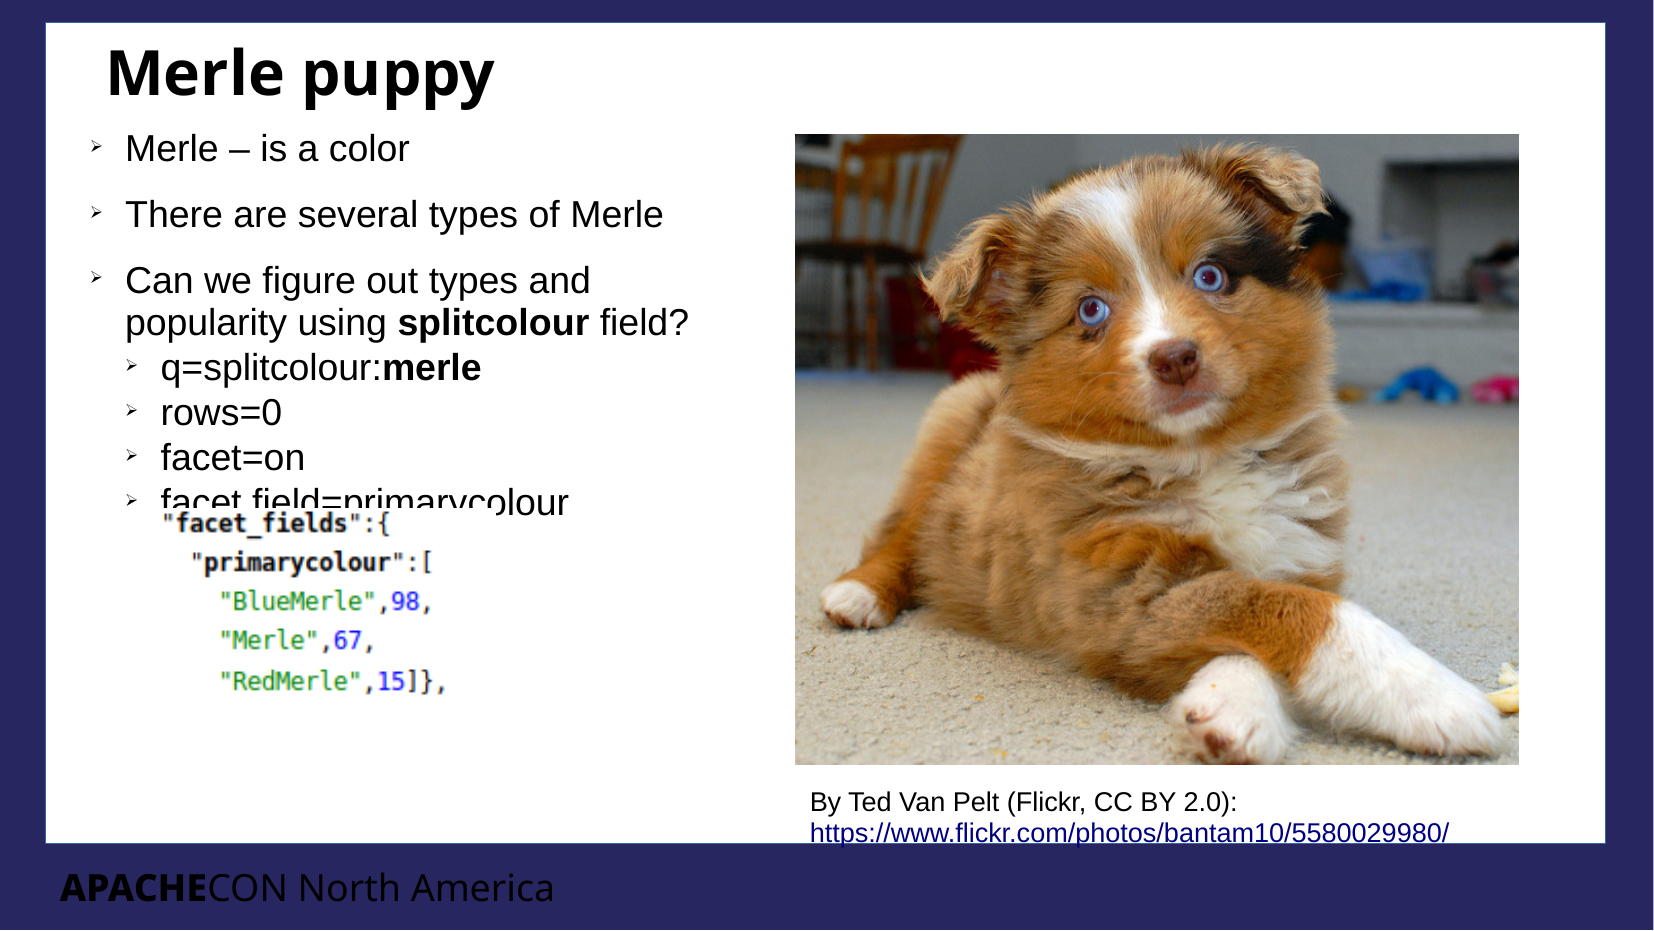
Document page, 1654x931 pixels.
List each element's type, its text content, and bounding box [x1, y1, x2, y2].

picture [795, 134, 1519, 766]
picture [120, 508, 496, 706]
text_box Merle – is a color There are several types of Merle Can we figure out types and popularity using splitcolour field? q=splitcolour:merle rows=0 facet=on facet.field=primarycolour facet.mincount=1 [75, 120, 766, 526]
text_box By Ted Van Pelt (Flickr, CC BY 2.0): https://www.flickr.com/photos/bantam10/5580029980/ [795, 780, 1516, 846]
title Merle puppy [105, 32, 1546, 110]
